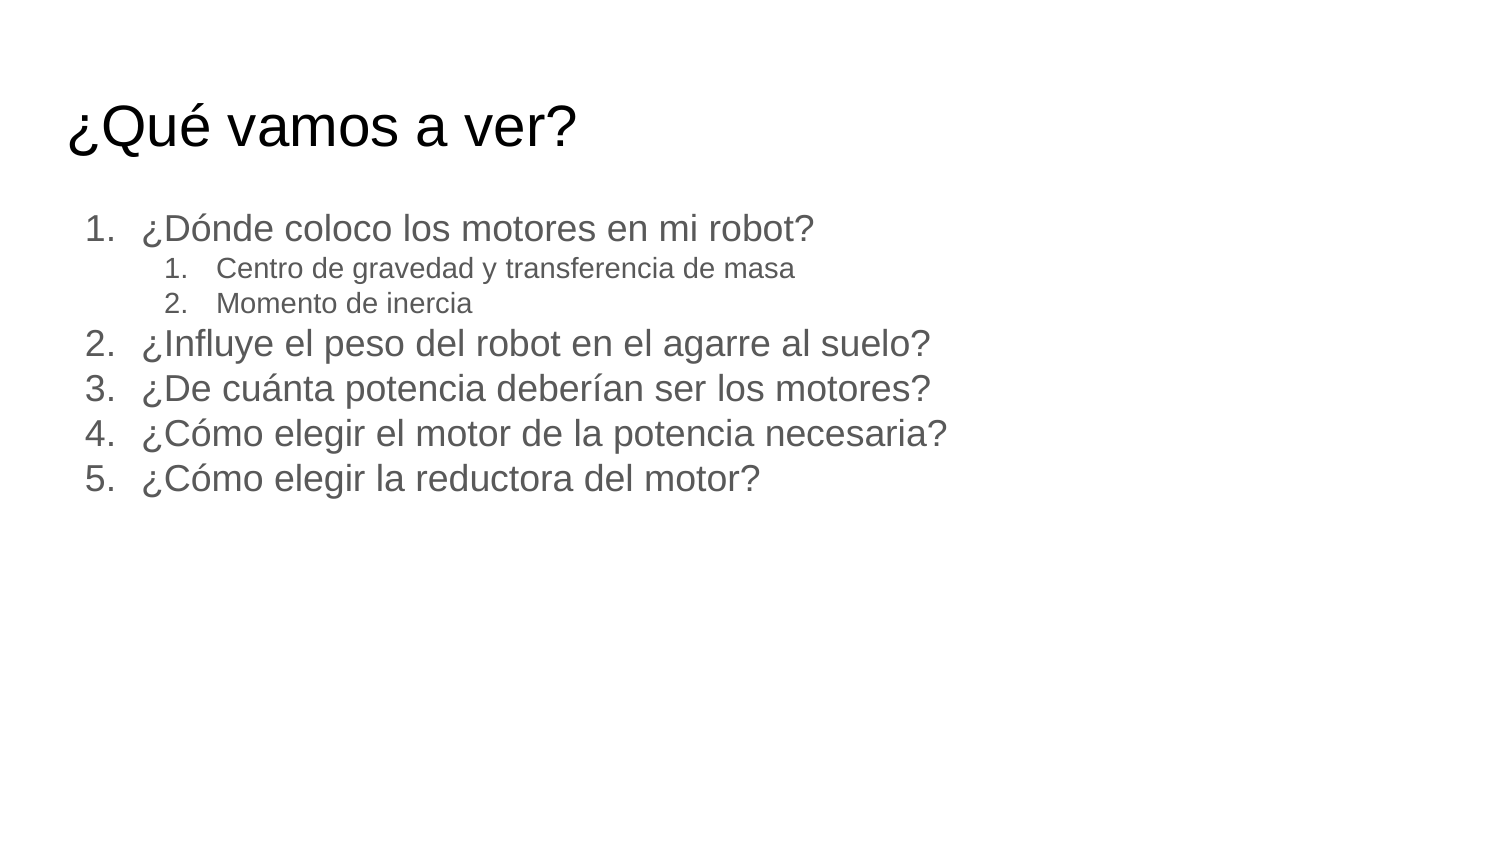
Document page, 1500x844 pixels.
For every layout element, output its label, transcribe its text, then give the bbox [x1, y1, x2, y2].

list ¿Dónde coloco los motores en mi robot? Centro de gravedad y transferencia de masa Momento de inercia ¿Influye el peso del robot en el agarre al suelo? ¿De cuánta potencia deberían ser los motores? ¿Cómo elegir el motor de la potencia necesaria? ¿Cómo elegir la reductora del motor? [51, 189, 1449, 750]
title ¿Qué vamos a ver? [51, 72, 1449, 167]
